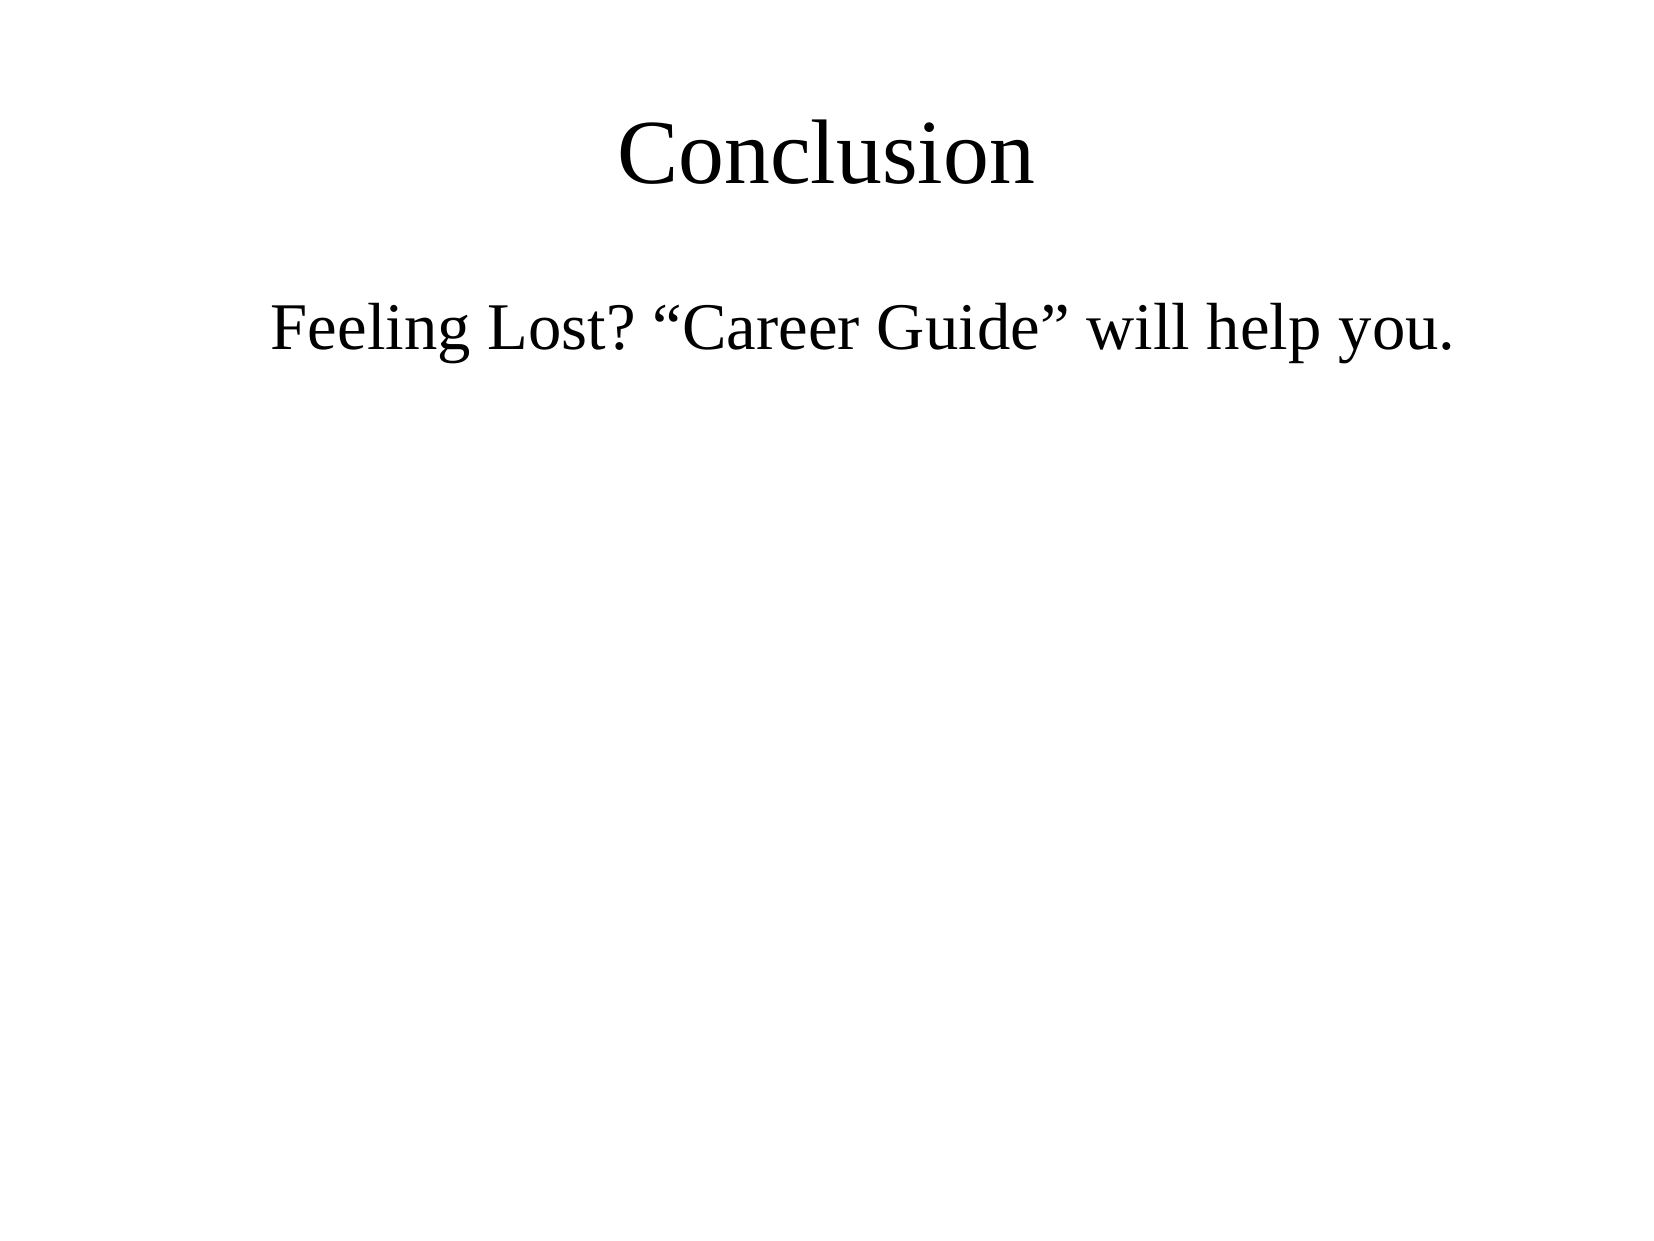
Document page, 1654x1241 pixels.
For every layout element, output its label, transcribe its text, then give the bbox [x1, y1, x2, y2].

title Conclusion [82, 49, 1571, 257]
list Feeling Lost? “Career Guide” will help you. [82, 290, 1571, 1010]
